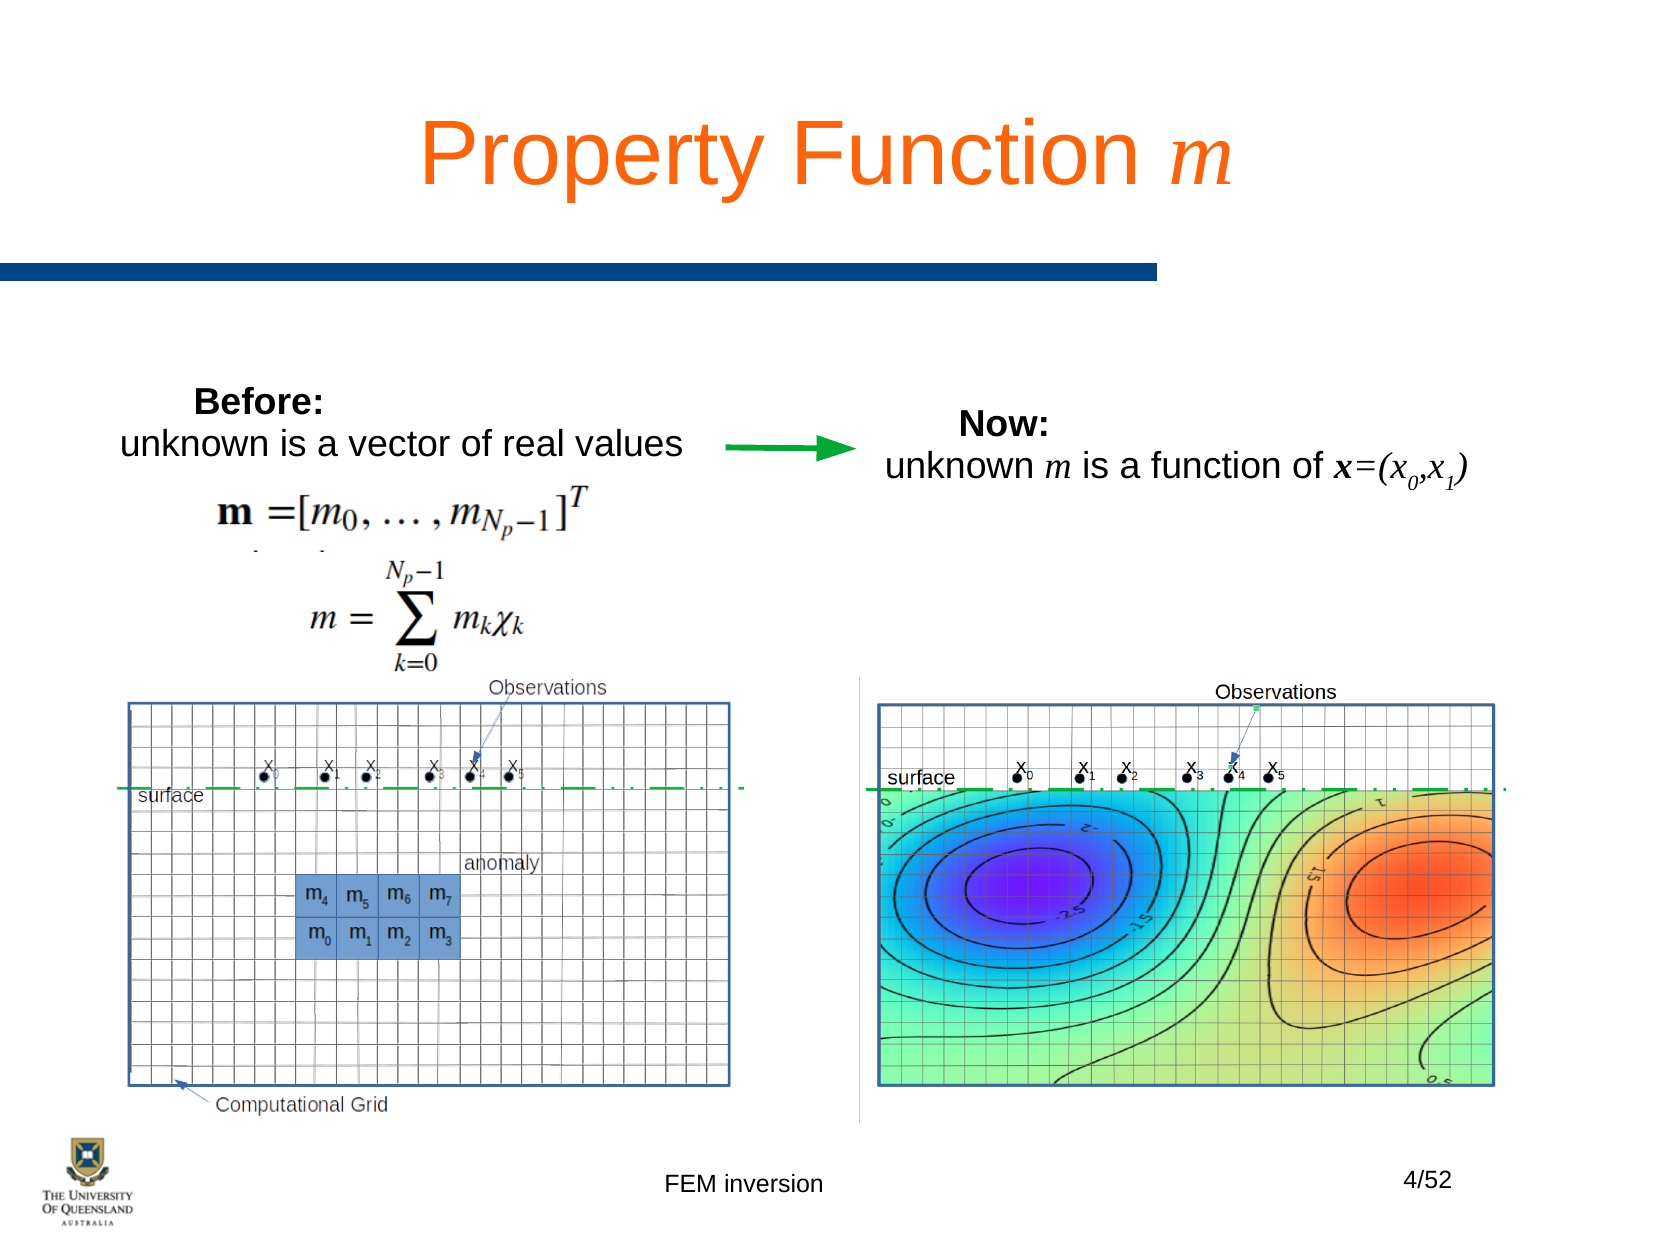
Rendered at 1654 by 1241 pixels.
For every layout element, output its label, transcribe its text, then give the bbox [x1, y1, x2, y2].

picture [110, 553, 744, 1128]
text_box Before: unknown is a vector of real values [105, 372, 699, 472]
picture [859, 677, 1506, 1124]
text_box Now: unknown m is a function of x=(x0,x1) [869, 395, 1484, 503]
title Property Function m [82, 49, 1571, 257]
picture [35, 1133, 142, 1235]
picture [199, 482, 611, 552]
